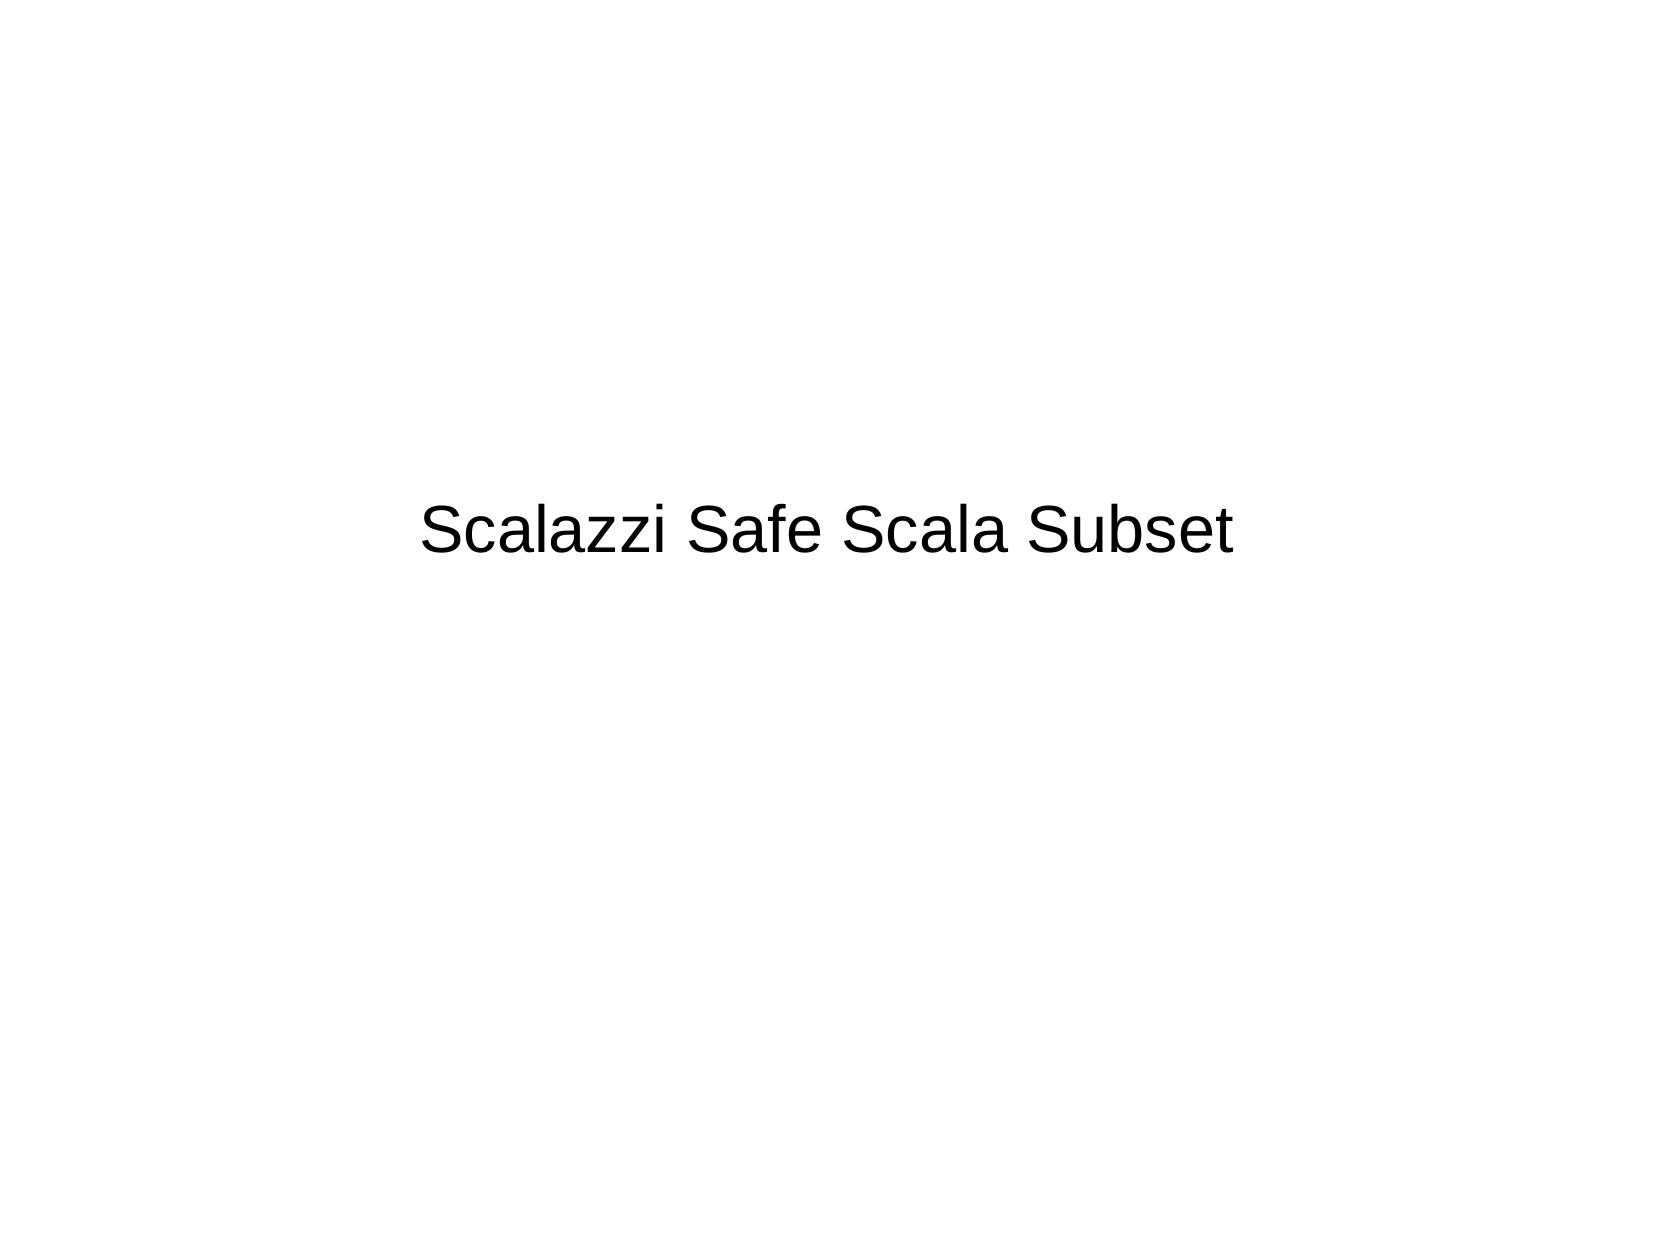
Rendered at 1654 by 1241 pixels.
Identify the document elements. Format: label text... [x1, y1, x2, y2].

subtitle Scalazzi Safe Scala Subset [82, 49, 1571, 1010]
